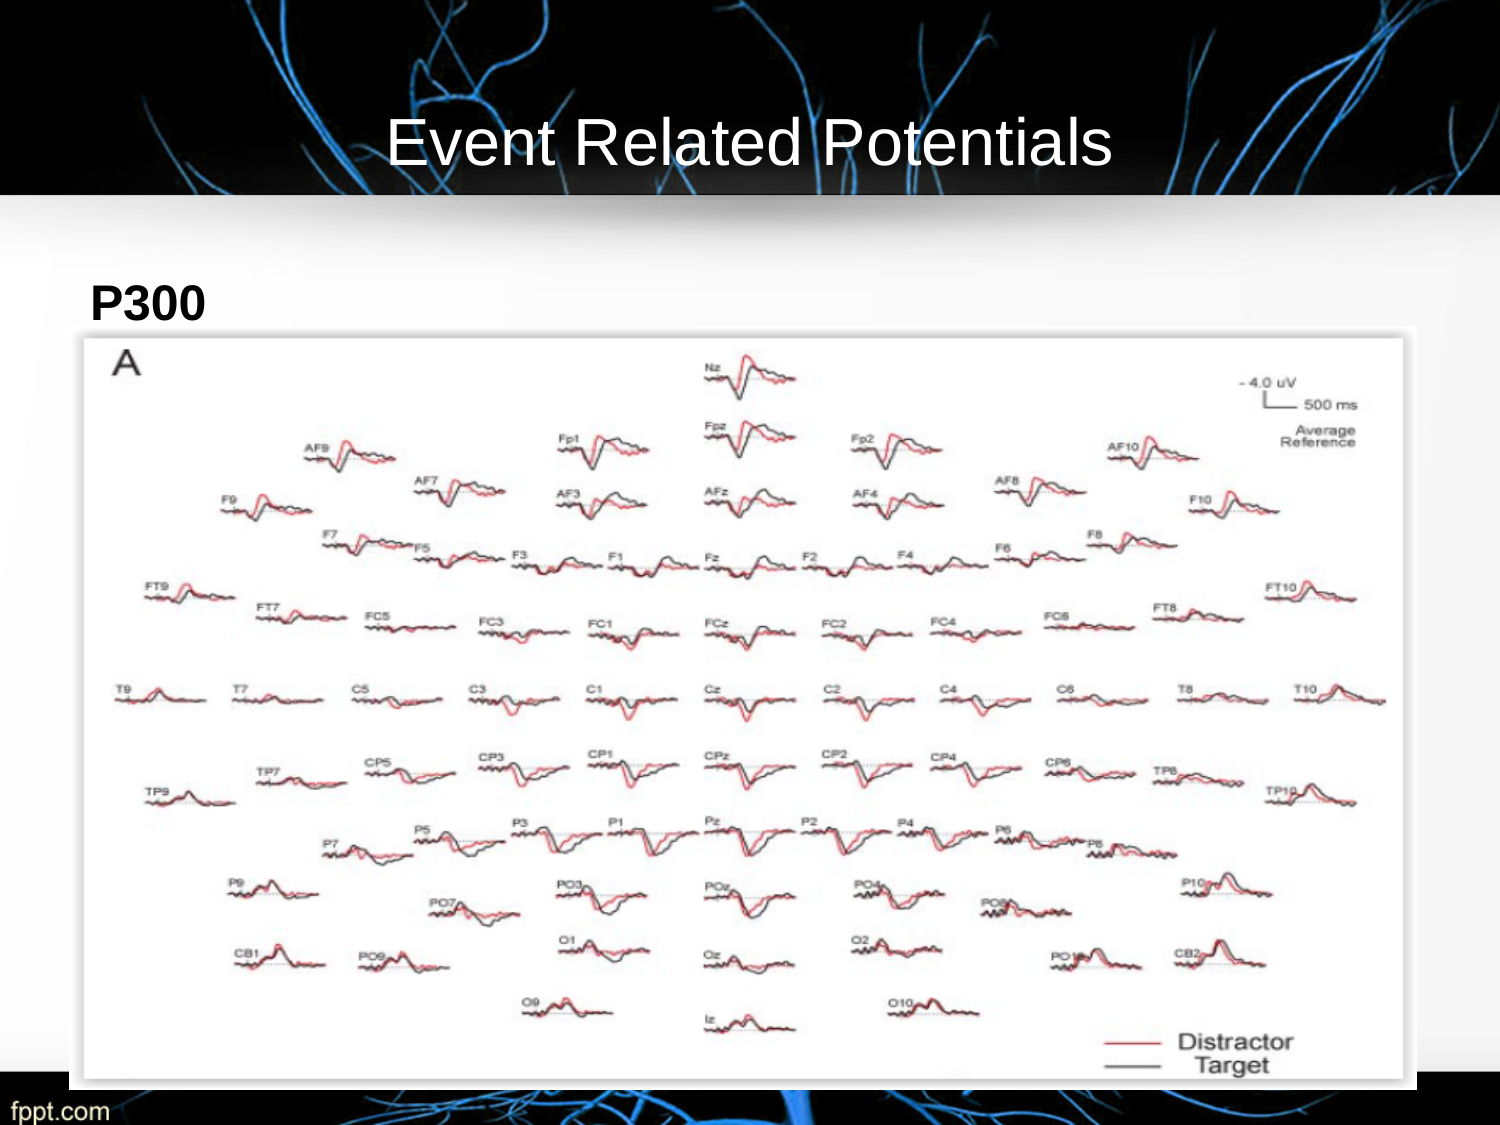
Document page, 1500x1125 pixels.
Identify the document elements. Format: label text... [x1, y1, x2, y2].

title Event Related Potentials [75, 45, 1425, 233]
picture [0, 0, 1500, 1125]
list P300 [75, 262, 1425, 1005]
